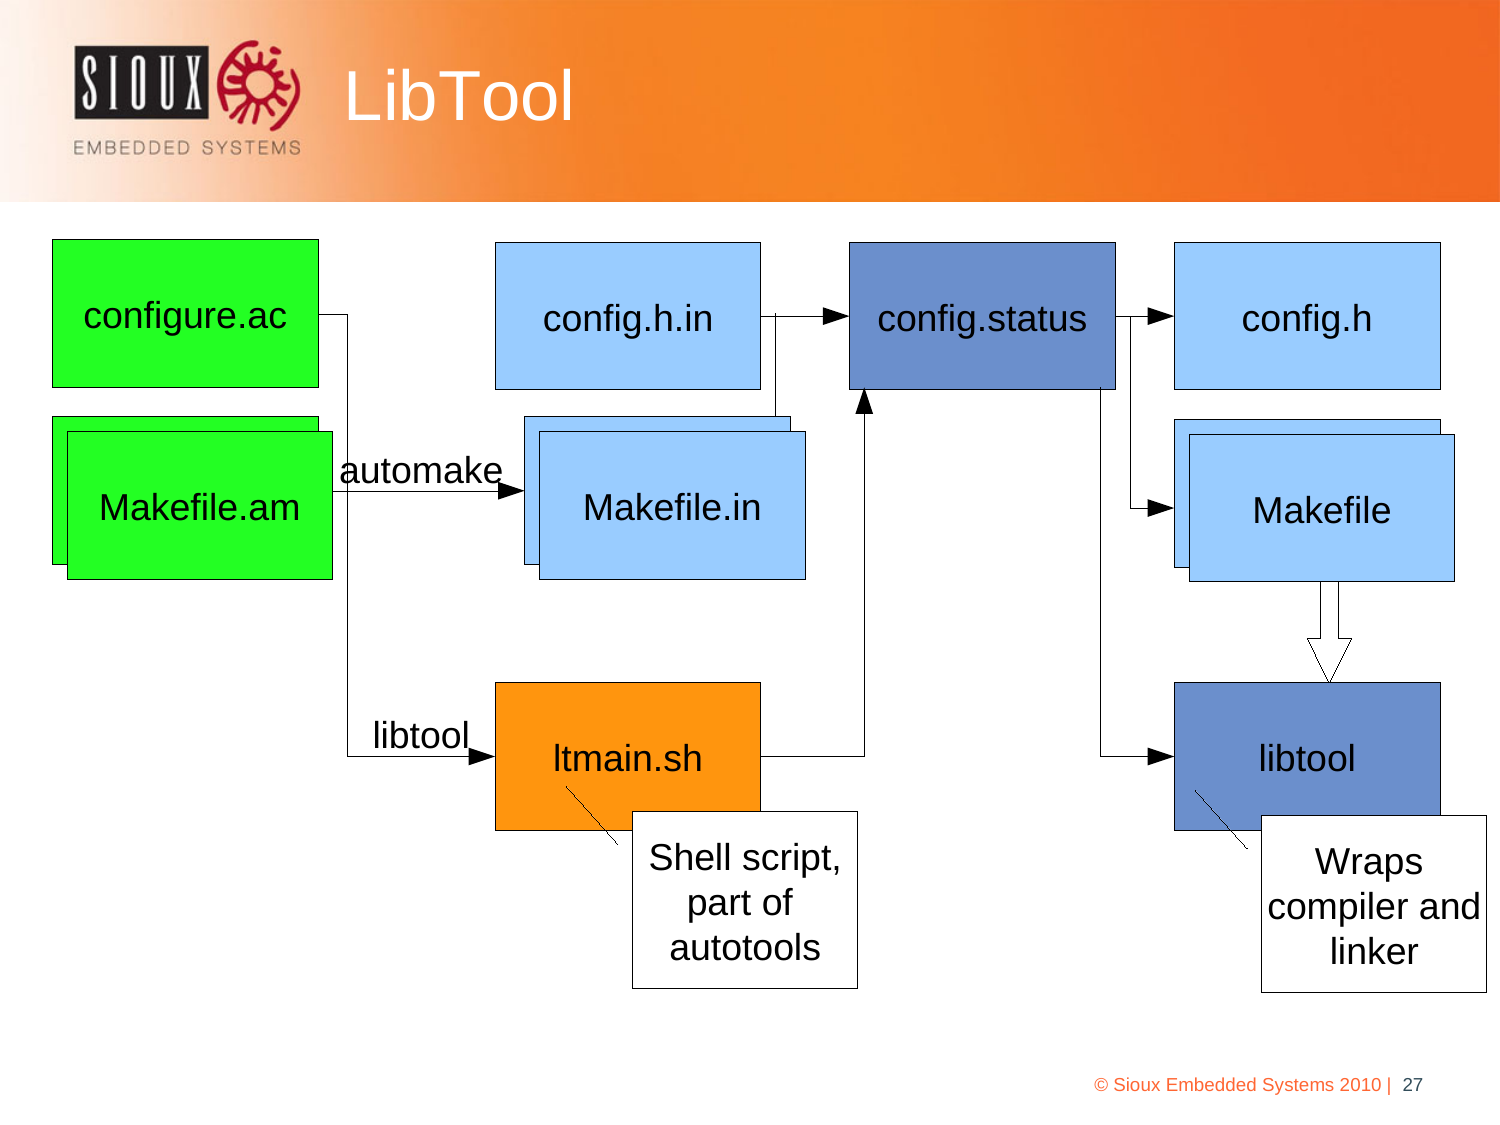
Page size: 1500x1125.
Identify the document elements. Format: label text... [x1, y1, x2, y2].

picture [0, 0, 1500, 202]
text_box Makefile [1174, 419, 1441, 568]
text_box Makefile [1189, 434, 1455, 582]
text_box Shell script, part of autotools [633, 811, 858, 989]
text_box ltmain.sh [495, 682, 761, 831]
text_box config.status [849, 242, 1116, 390]
title LibTool [329, 37, 1424, 163]
text_box Makefile.in [539, 431, 806, 580]
text_box config.h [1174, 242, 1441, 390]
text_box libtool [1174, 682, 1441, 831]
text_box config.h.in [495, 242, 761, 390]
text_box Makefile.am [52, 416, 319, 565]
text_box Makefile.am [67, 431, 333, 580]
text_box Wraps compiler and linker [1262, 816, 1487, 993]
text_box Makefile.in [524, 416, 791, 565]
text_box configure.ac [52, 239, 319, 388]
